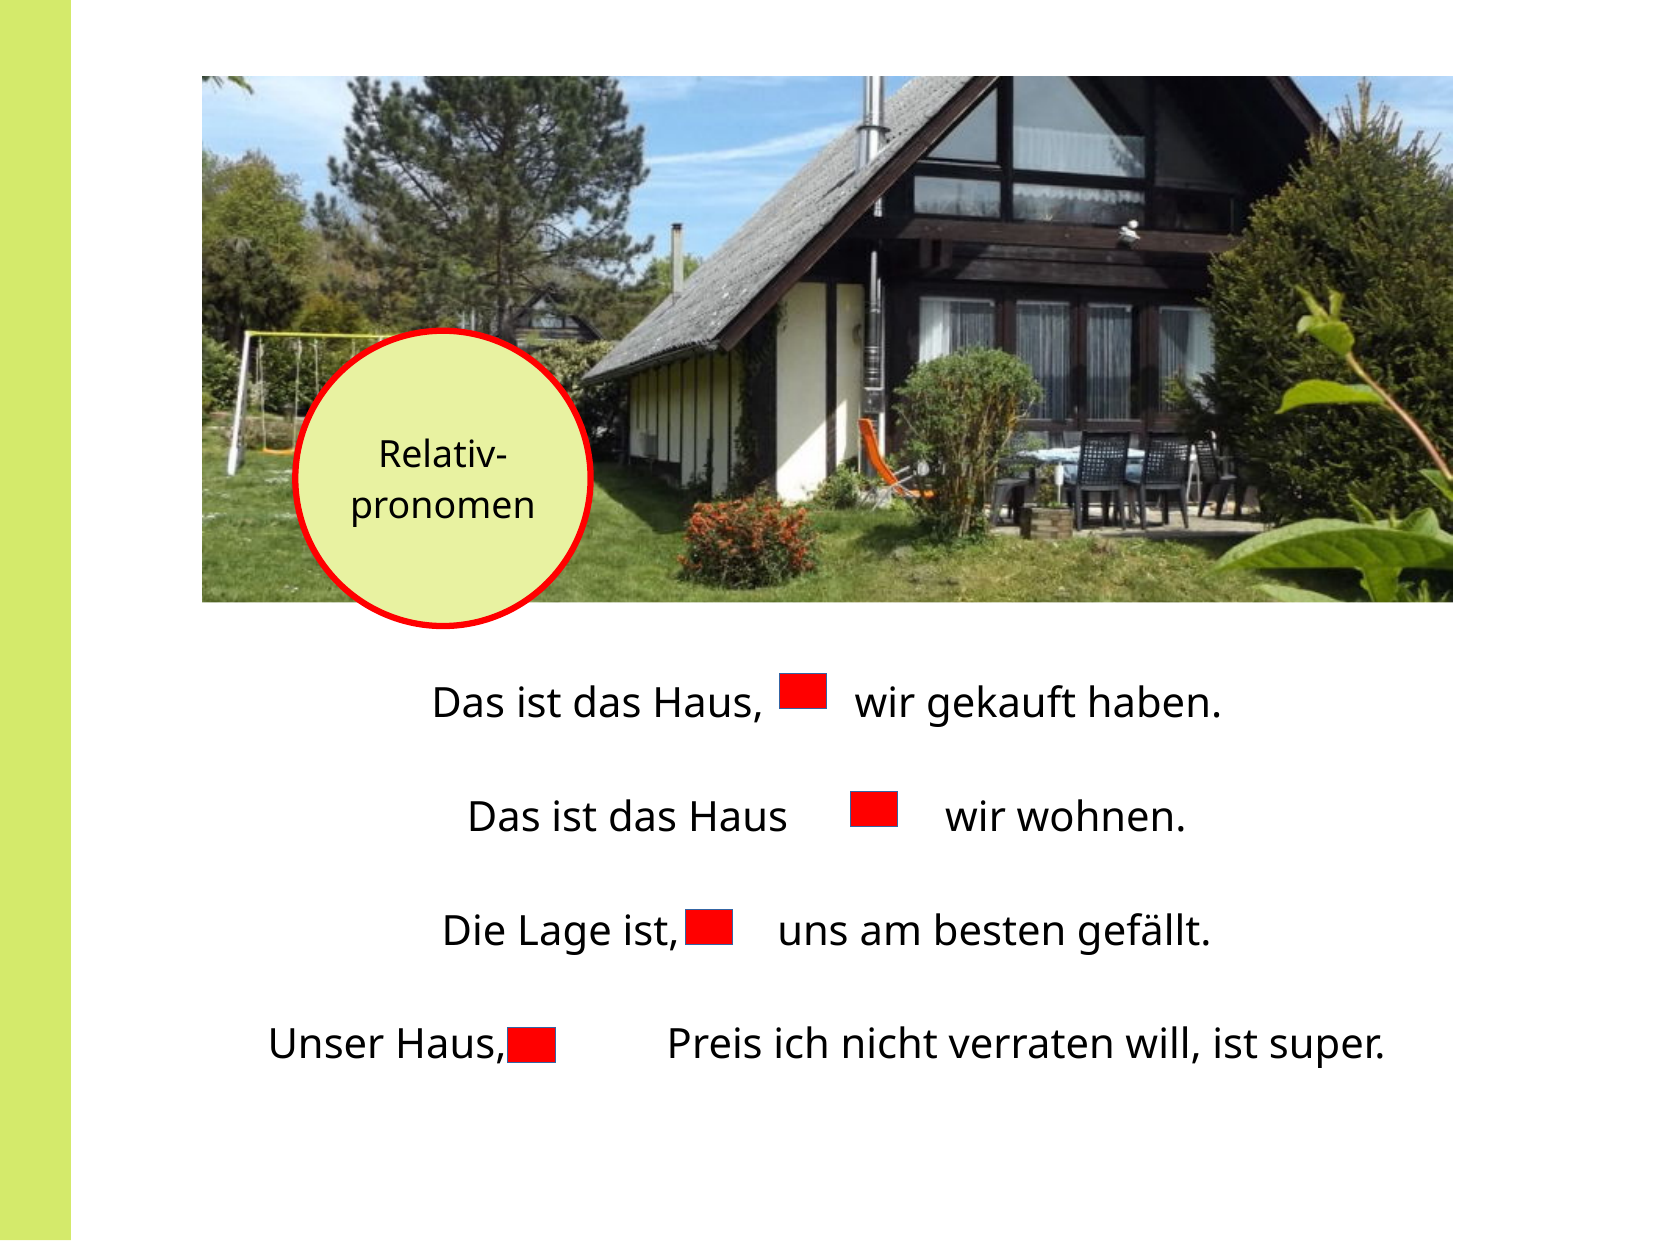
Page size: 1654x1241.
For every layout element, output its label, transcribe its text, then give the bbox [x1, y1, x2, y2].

picture [202, 76, 1453, 602]
text_box Das ist das Haus, das wir gekauft haben. Das ist das Haus in dem wir wohnen. Die Lage ist, was uns am besten gefällt. Unser Haus, dessen Preis ich nicht verraten will, ist super. [71, 602, 1654, 1241]
text_box [779, 673, 827, 709]
text_box [685, 909, 733, 945]
text_box Relativ- pronomen [295, 330, 591, 627]
text_box [850, 791, 898, 827]
text_box [507, 1027, 556, 1063]
text_box [0, 0, 71, 1241]
